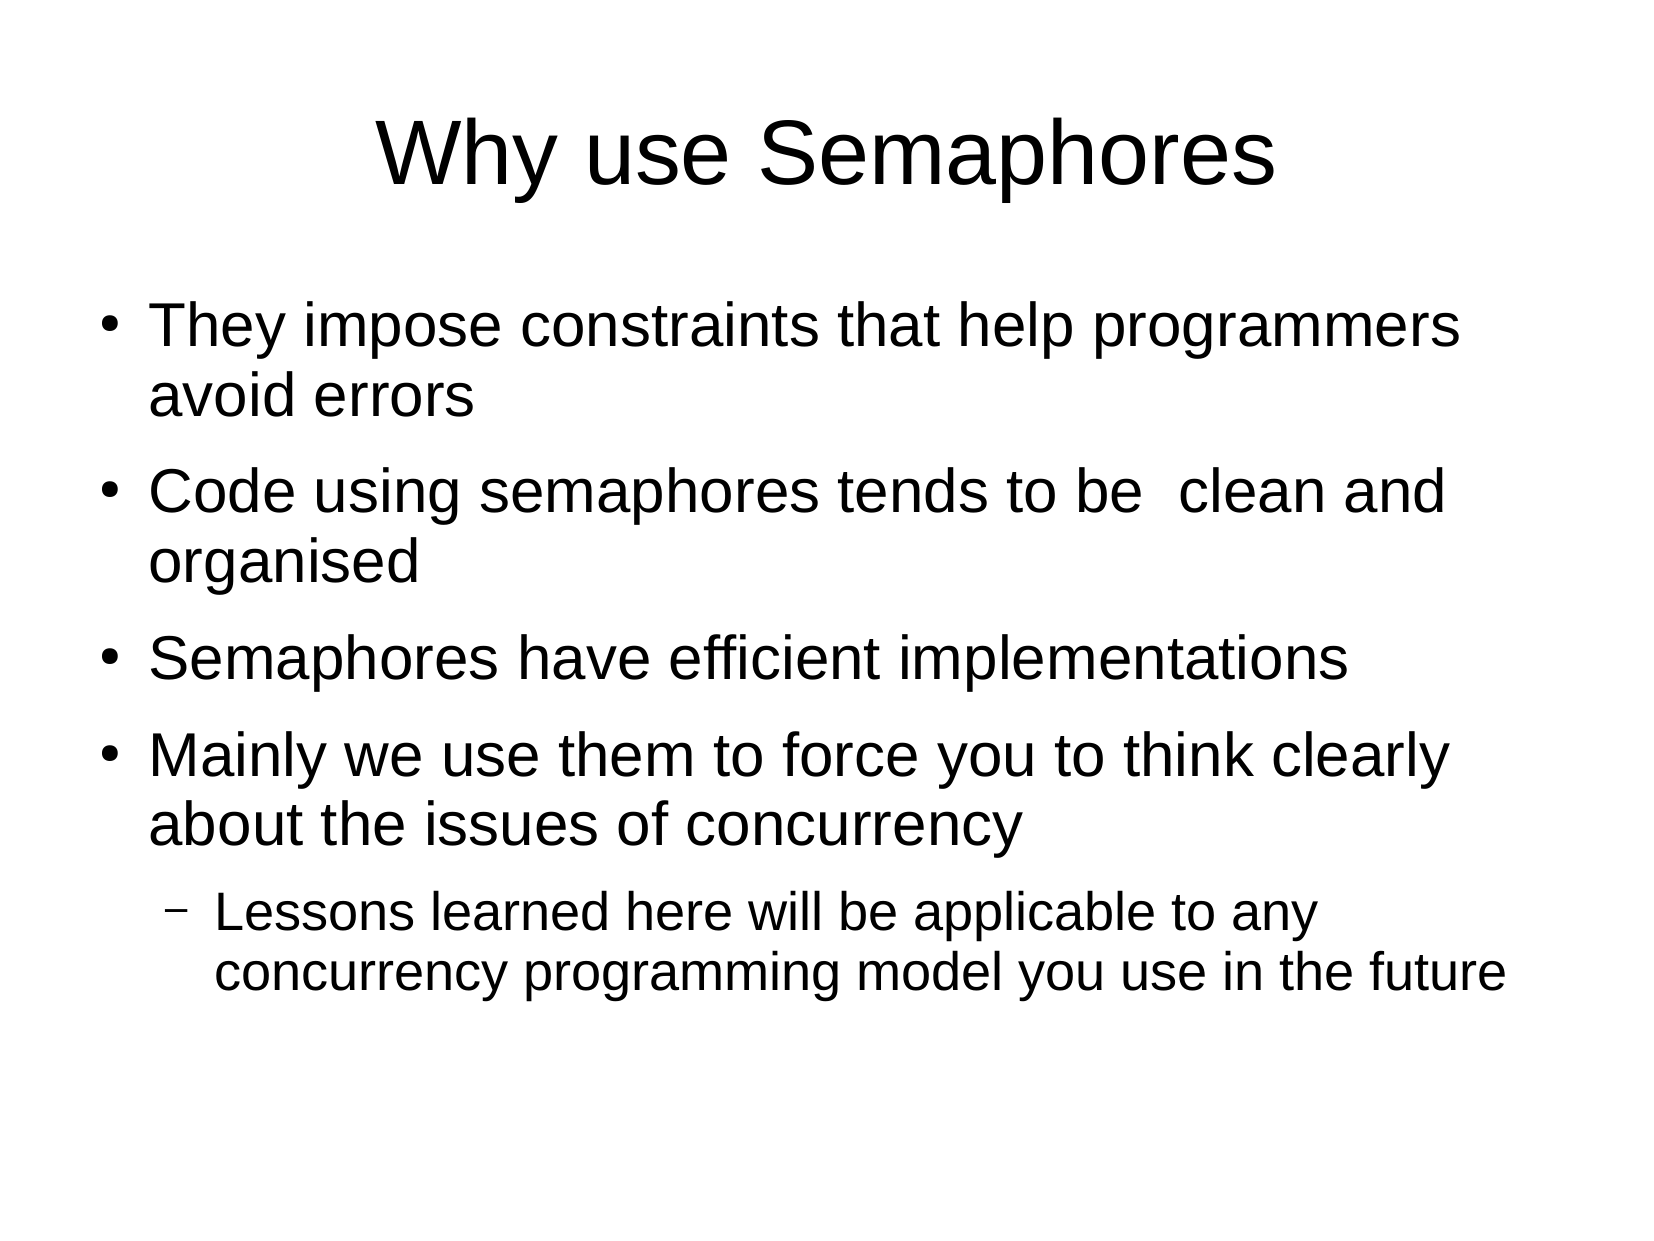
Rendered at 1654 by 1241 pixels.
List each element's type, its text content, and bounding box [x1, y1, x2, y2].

title Why use Semaphores [82, 49, 1571, 257]
list They impose constraints that help programmers avoid errors Code using semaphores tends to be clean and organised Semaphores have efficient implementations Mainly we use them to force you to think clearly about the issues of concurrency Lessons learned here will be applicable to any concurrency programming model you use in the future [82, 290, 1571, 1010]
